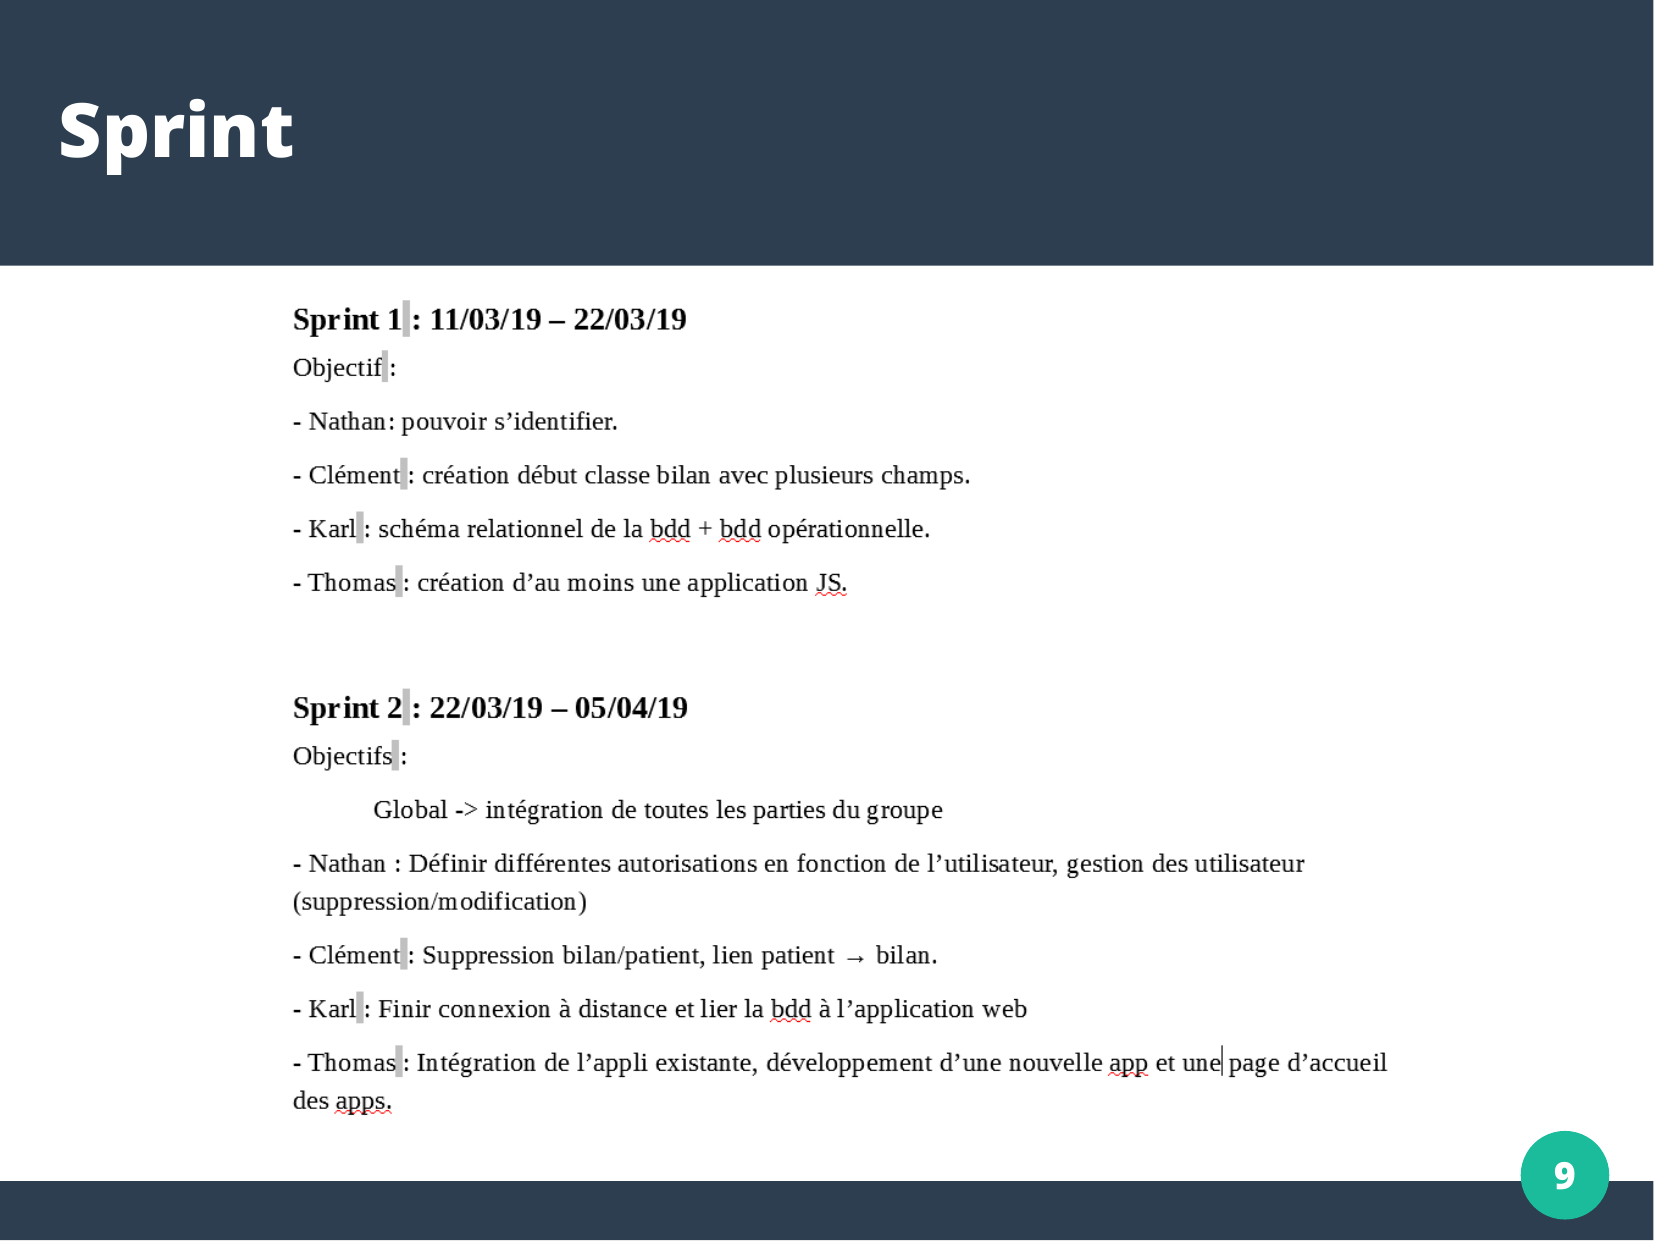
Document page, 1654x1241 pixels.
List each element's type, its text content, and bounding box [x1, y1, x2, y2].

title Sprint [59, 49, 1595, 207]
picture [177, 271, 1501, 1170]
